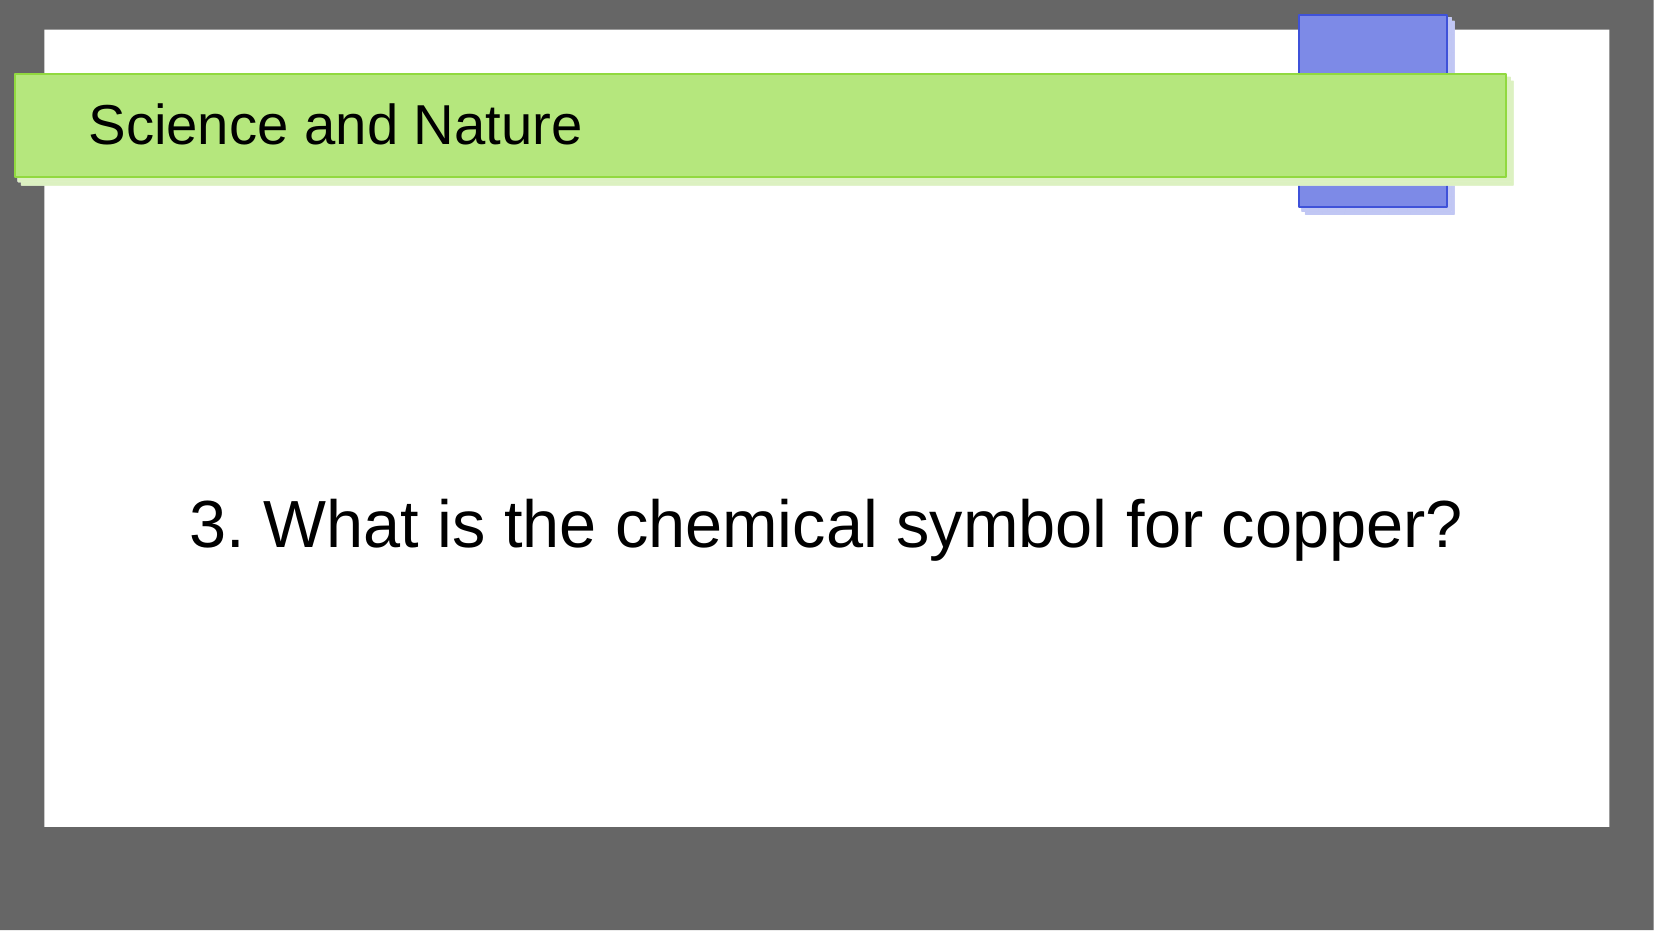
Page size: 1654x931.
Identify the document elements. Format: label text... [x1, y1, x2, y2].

text_box 3. What is the chemical symbol for copper? [88, 236, 1565, 813]
title Science and Nature [88, 73, 1506, 178]
